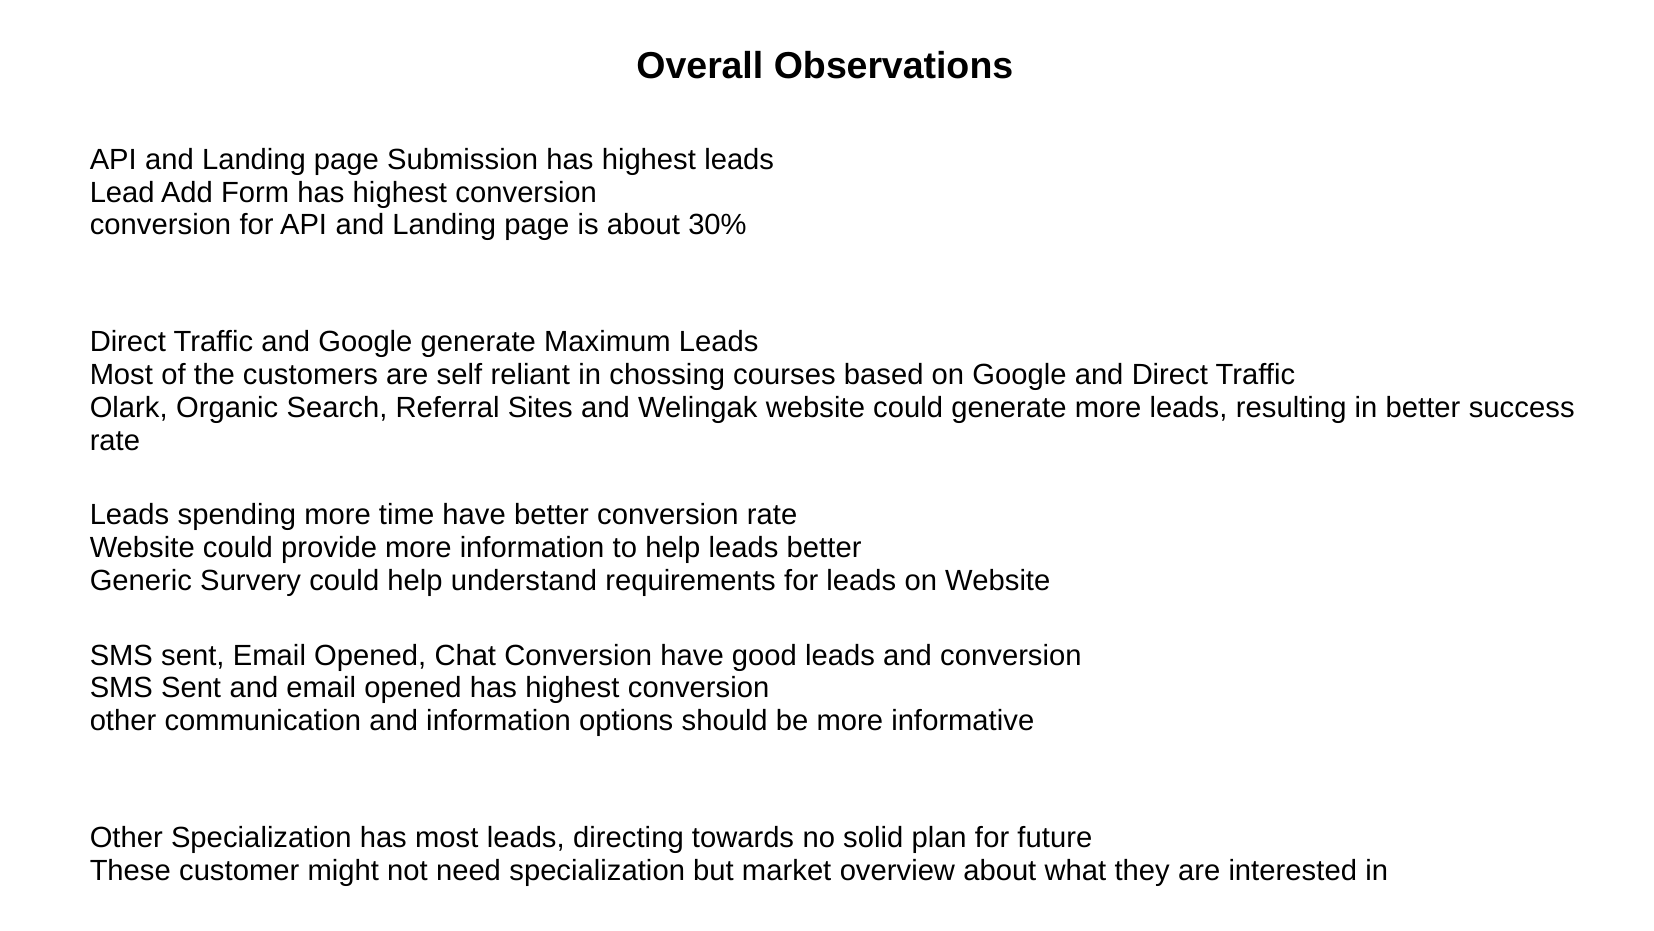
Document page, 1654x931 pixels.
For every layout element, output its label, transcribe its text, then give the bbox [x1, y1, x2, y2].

text_box Overall Observations [187, 37, 1463, 95]
text_box API and Landing page Submission has highest leads Lead Add Form has highest conversion conversion for API and Landing page is about 30% Direct Traffic and Google generate Maximum Leads Most of the customers are self reliant in chossing courses based on Google and Direct Traffic Olark, Organic Search, Referral Sites and Welingak website could generate more leads, resulting in better success rate Leads spending more time have better conversion rate Website could provide more information to help leads better Generic Survery could help understand requirements for leads on Website SMS sent, Email Opened, Chat Conversion have good leads and conversion SMS Sent and email opened has highest conversion other communication and information options should be more informative Other Specialization has most leads, directing towards no solid plan for future These customer might not need specialization but market overview about what they are interested in [75, 102, 1613, 891]
